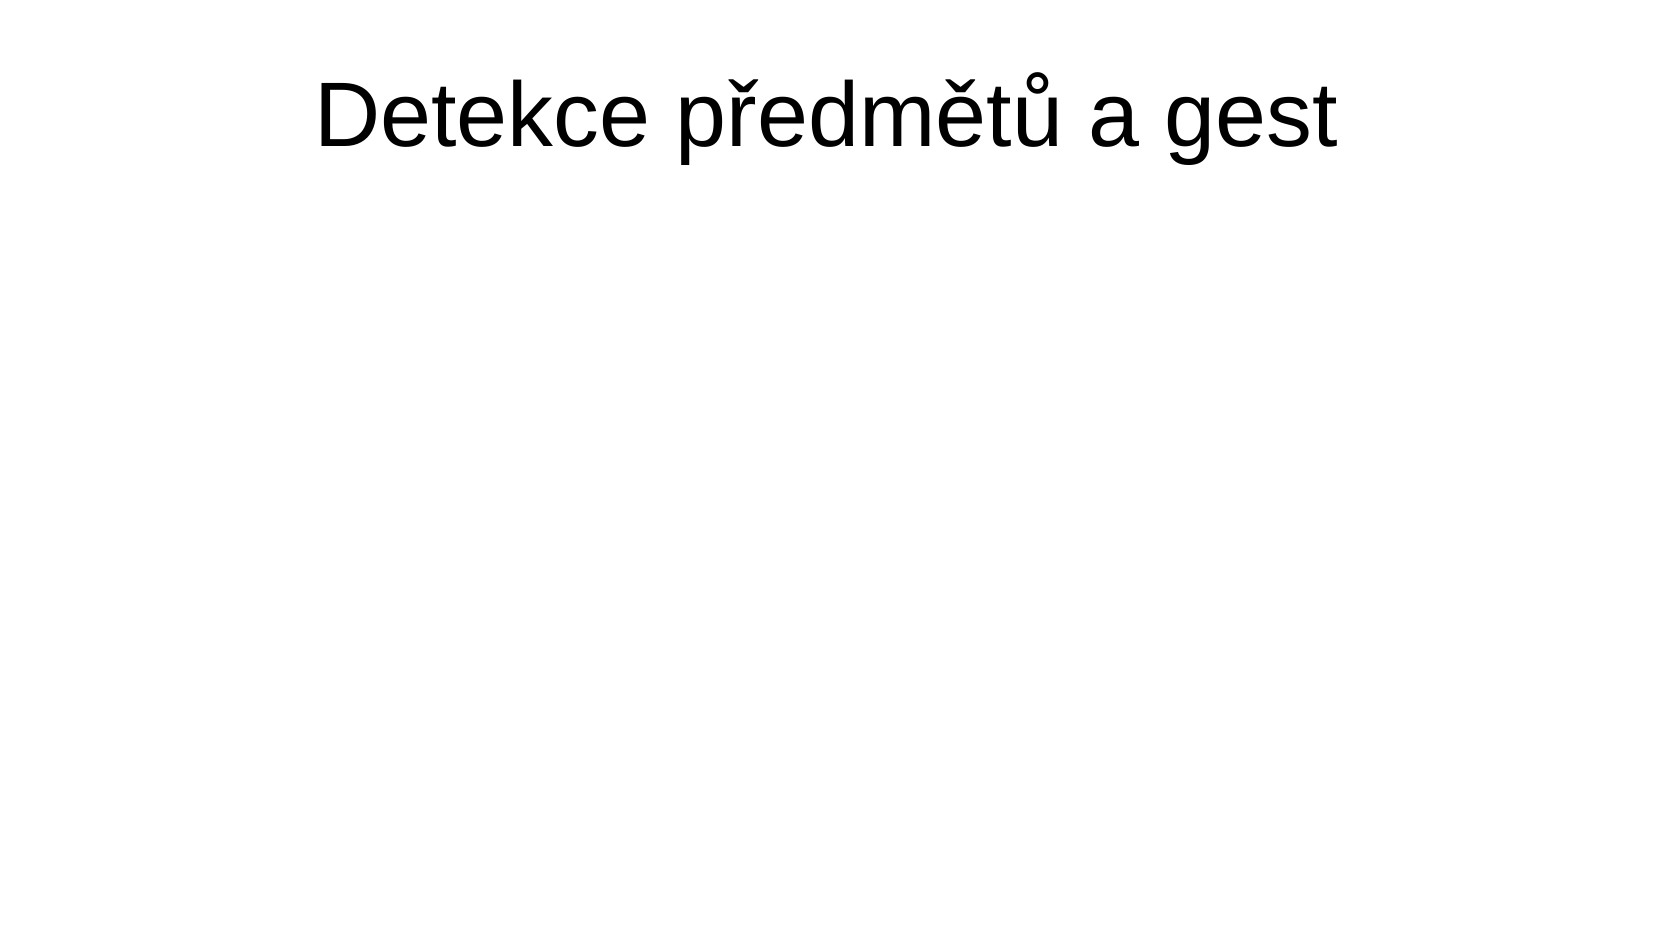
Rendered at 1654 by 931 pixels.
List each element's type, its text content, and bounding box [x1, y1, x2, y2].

title Detekce předmětů a gest [82, 37, 1571, 193]
